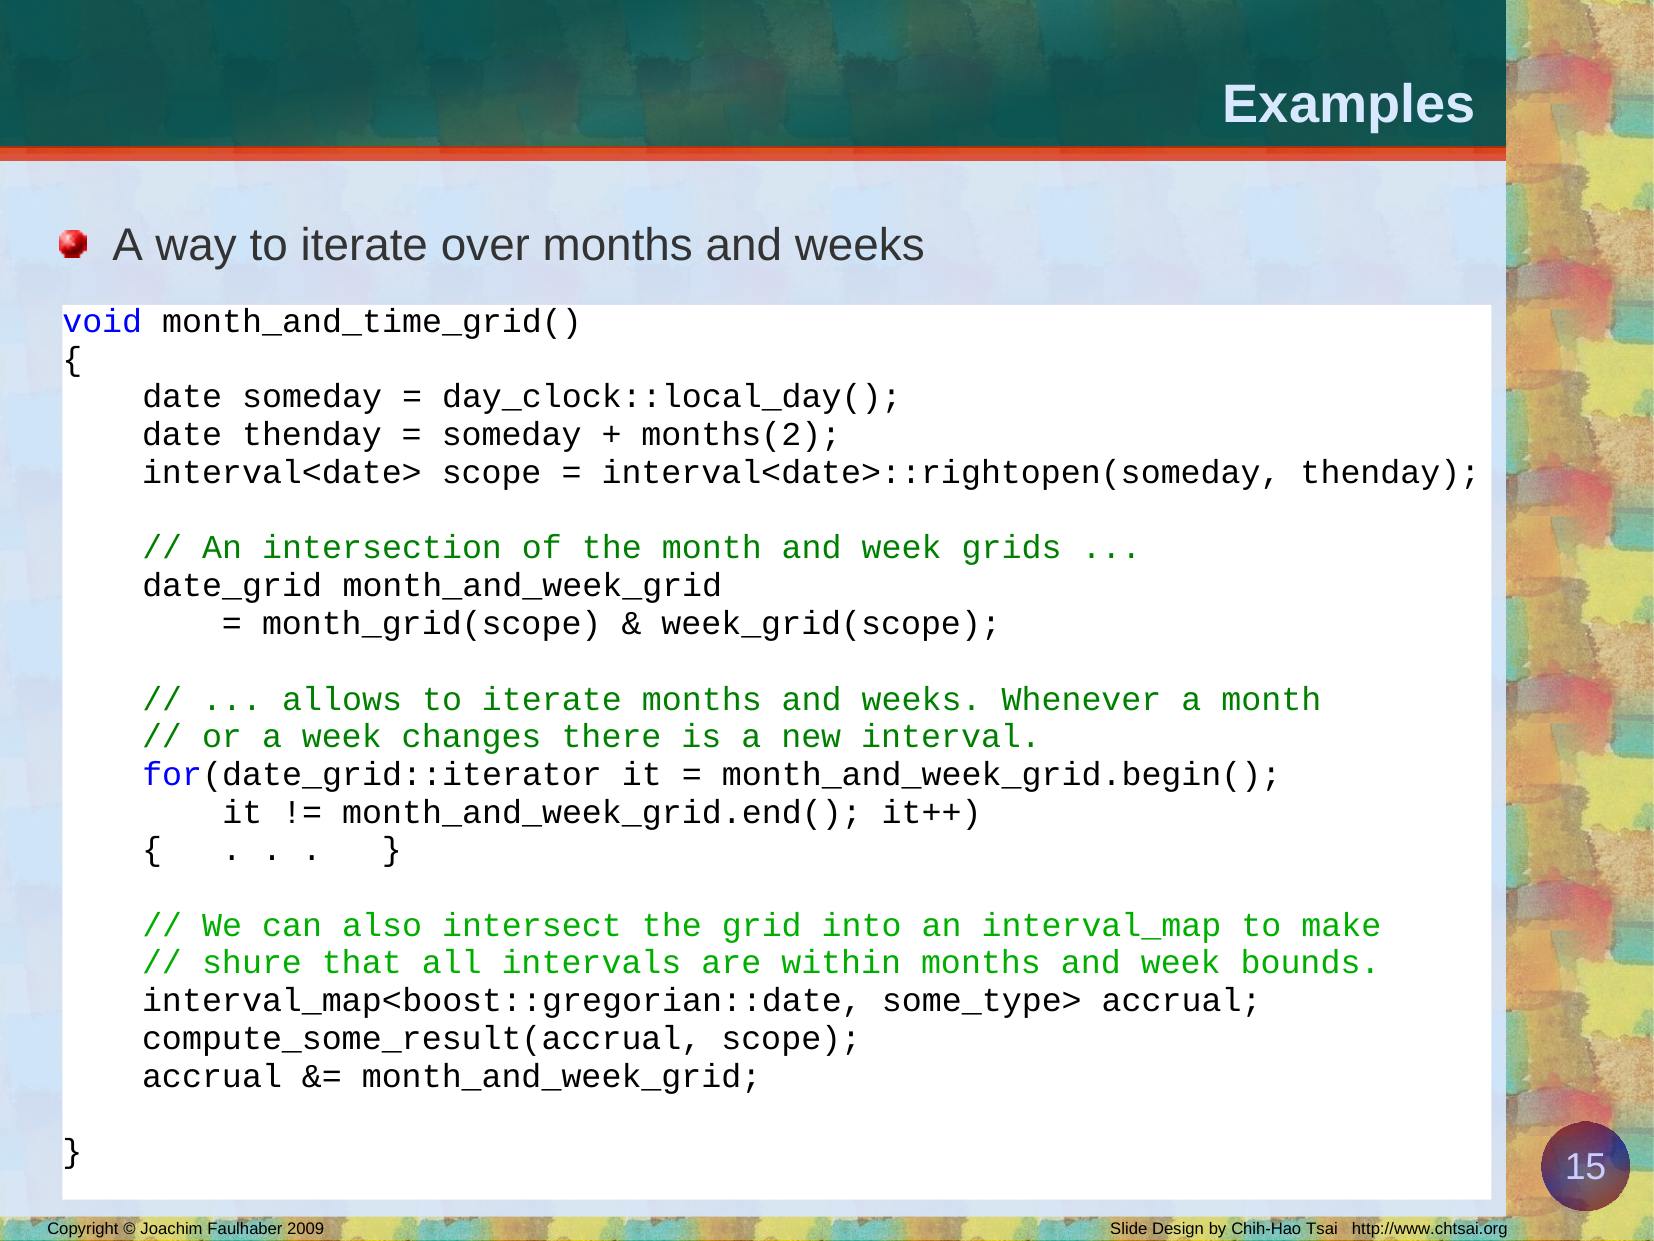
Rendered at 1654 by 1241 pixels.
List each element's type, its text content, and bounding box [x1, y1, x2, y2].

title Examples [29, 59, 1477, 148]
list A way to iterate over months and weeks [59, 218, 1418, 295]
text_box void month_and_time_grid() { date someday = day_clock::local_day(); date thenday = someday + months(2); interval<date> scope = interval<date>::rightopen(someday, thenday); // An intersection of the month and week grids ... date_grid month_and_week_grid = month_grid(scope) & week_grid(scope); // ... allows to iterate months and weeks. Whenever a month // or a week changes there is a new interval. for(date_grid::iterator it = month_and_week_grid.begin(); it != month_and_week_grid.end(); it++) { . . . } // We can also intersect the grid into an interval_map to make // shure that all intervals are within months and week bounds. interval_map<boost::gregorian::date, some_type> accrual; compute_some_result(accrual, scope); accrual &= month_and_week_grid; } [62, 304, 1492, 1200]
